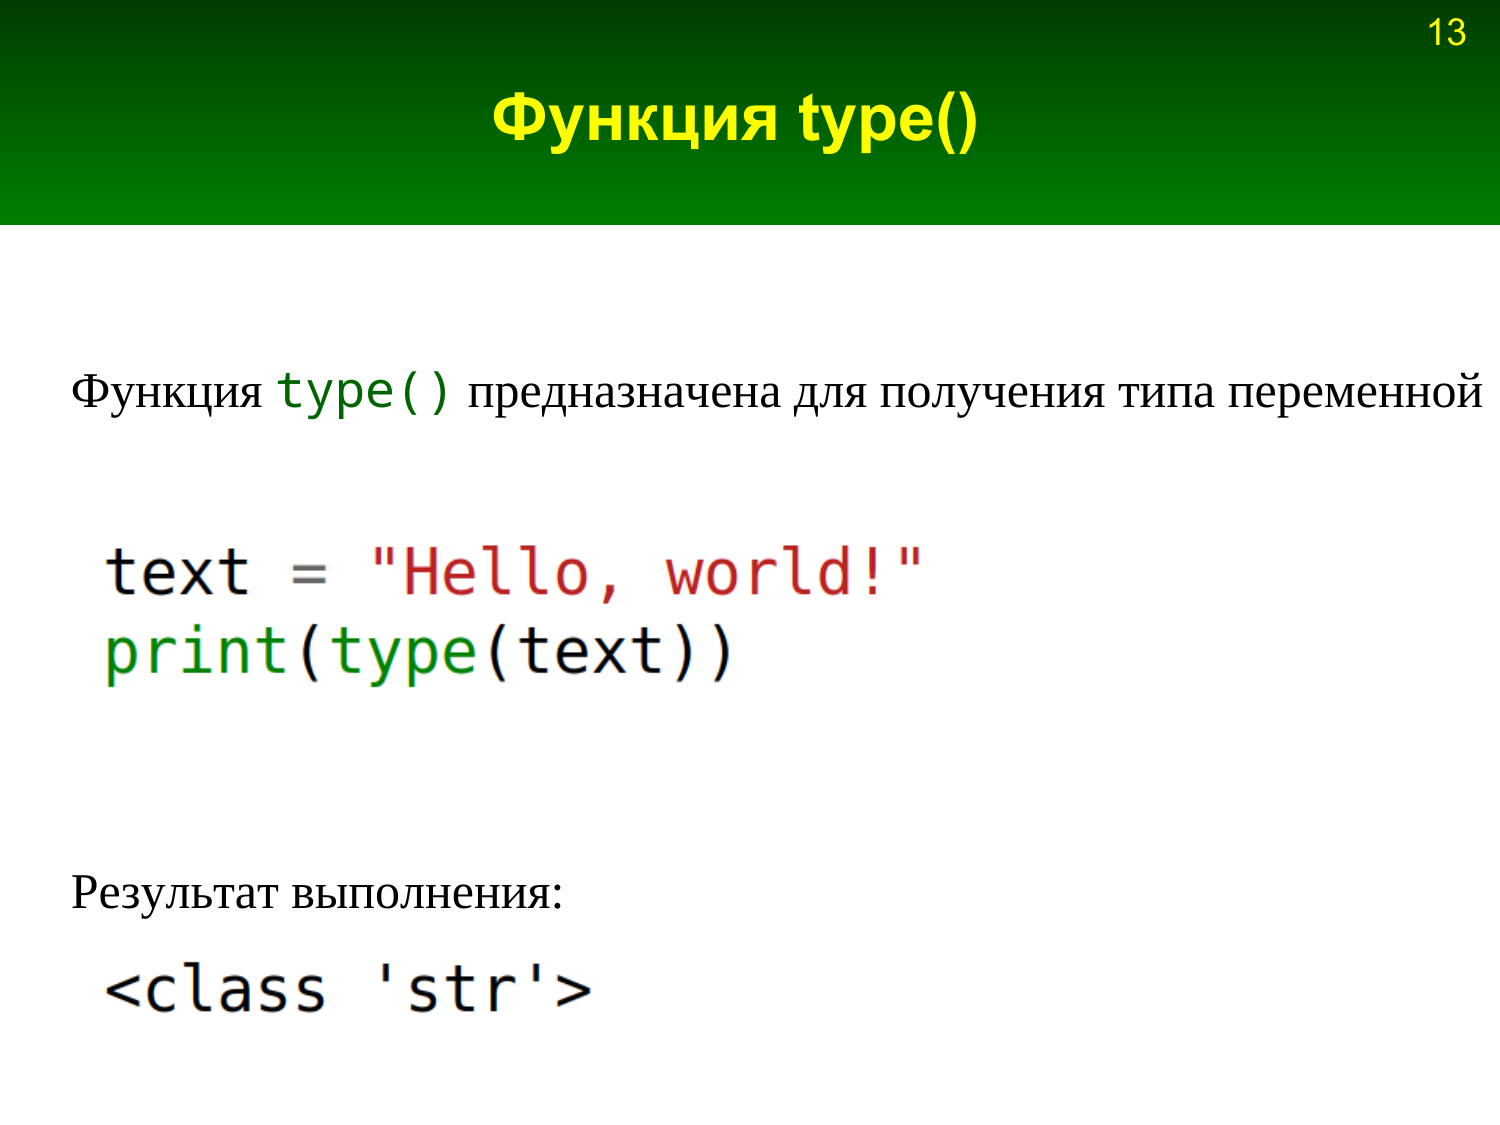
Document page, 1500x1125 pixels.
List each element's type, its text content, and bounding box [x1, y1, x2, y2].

text_box Функция type() предназначена для получения типа переменной [70, 350, 1499, 426]
title Функция type() [47, 11, 1426, 215]
text_box Результат выполнения: [70, 851, 580, 926]
picture [70, 945, 613, 1040]
picture [70, 519, 940, 703]
